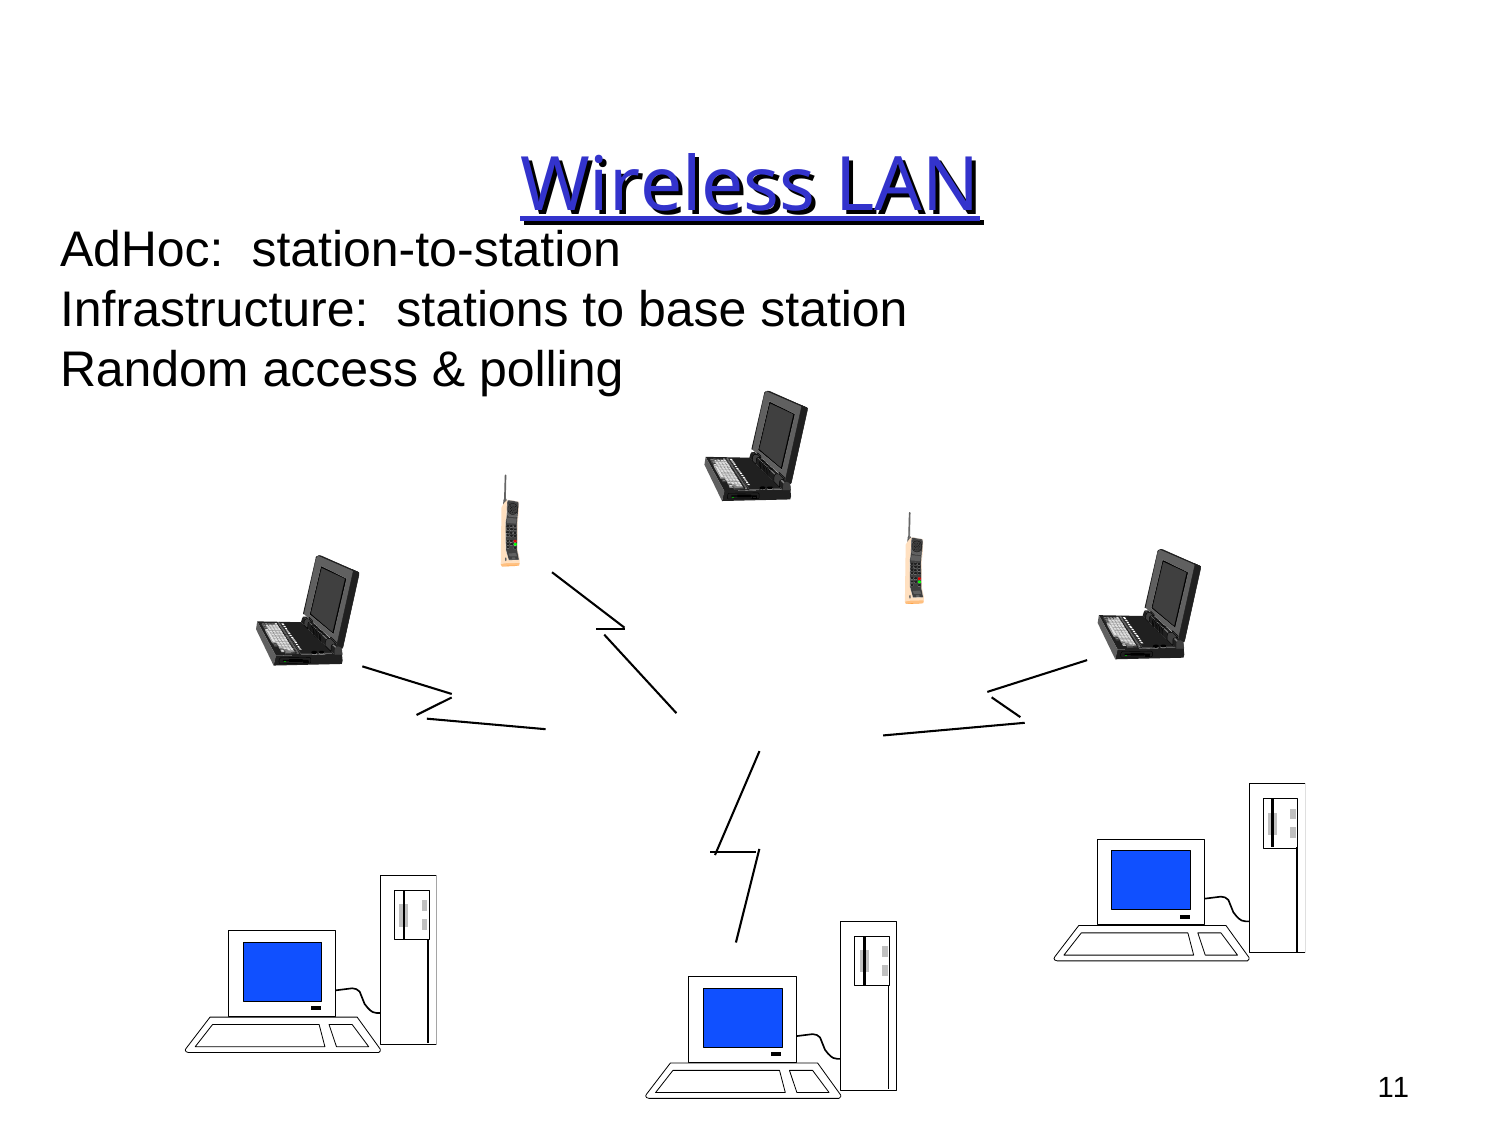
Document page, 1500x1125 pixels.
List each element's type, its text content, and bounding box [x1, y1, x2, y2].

chart [183, 875, 437, 1054]
chart [500, 474, 520, 567]
chart [643, 921, 897, 1100]
chart [256, 555, 361, 666]
chart [1097, 548, 1202, 660]
chart [704, 405, 809, 502]
text_box AdHoc: station-to-station Infrastructure: stations to base station Random access & polling [45, 208, 924, 405]
title Wireless LAN [75, 45, 1426, 233]
chart [904, 512, 924, 605]
chart [1052, 783, 1306, 962]
